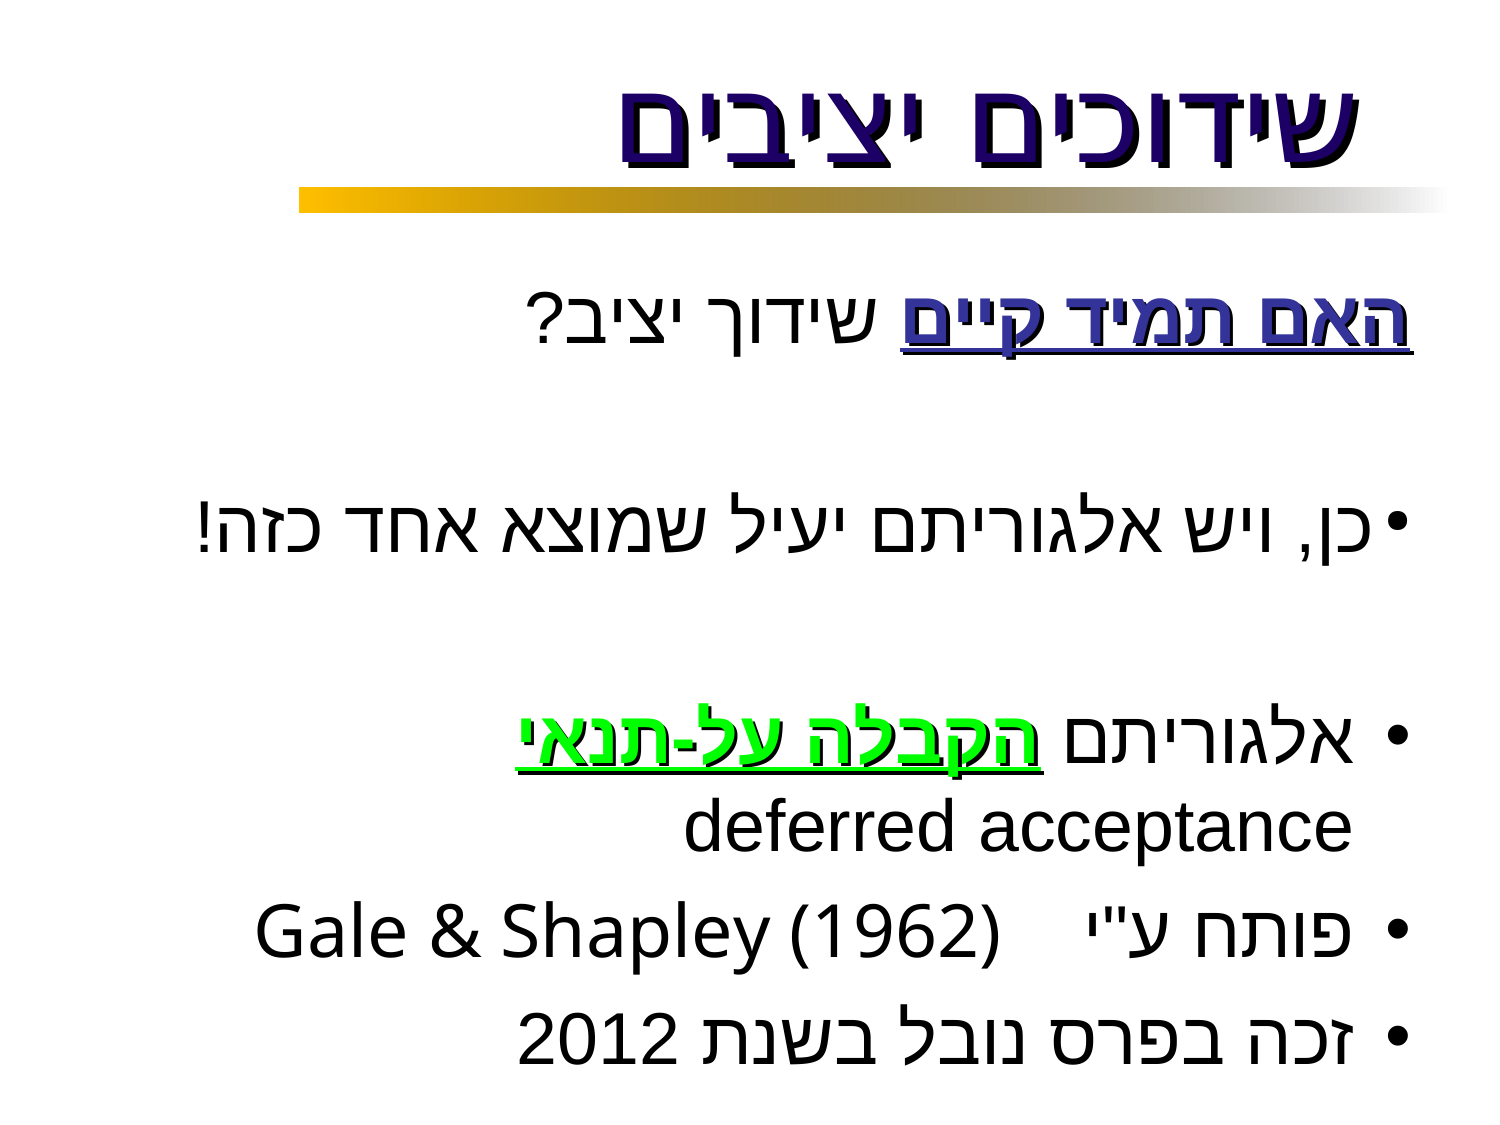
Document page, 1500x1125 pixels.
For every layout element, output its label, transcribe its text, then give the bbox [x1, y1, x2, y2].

list האם תמיד קיים שידוך יציב? כן, ויש אלגוריתם יעיל שמוצא אחד כזה! אלגוריתם הקבלה על-תנאי deferred acceptance פותח ע"י Gale & Shapley (1962) זכה בפרס נובל בשנת 2012 [75, 262, 1426, 1096]
title שידוכים יציבים [74, 37, 1375, 188]
